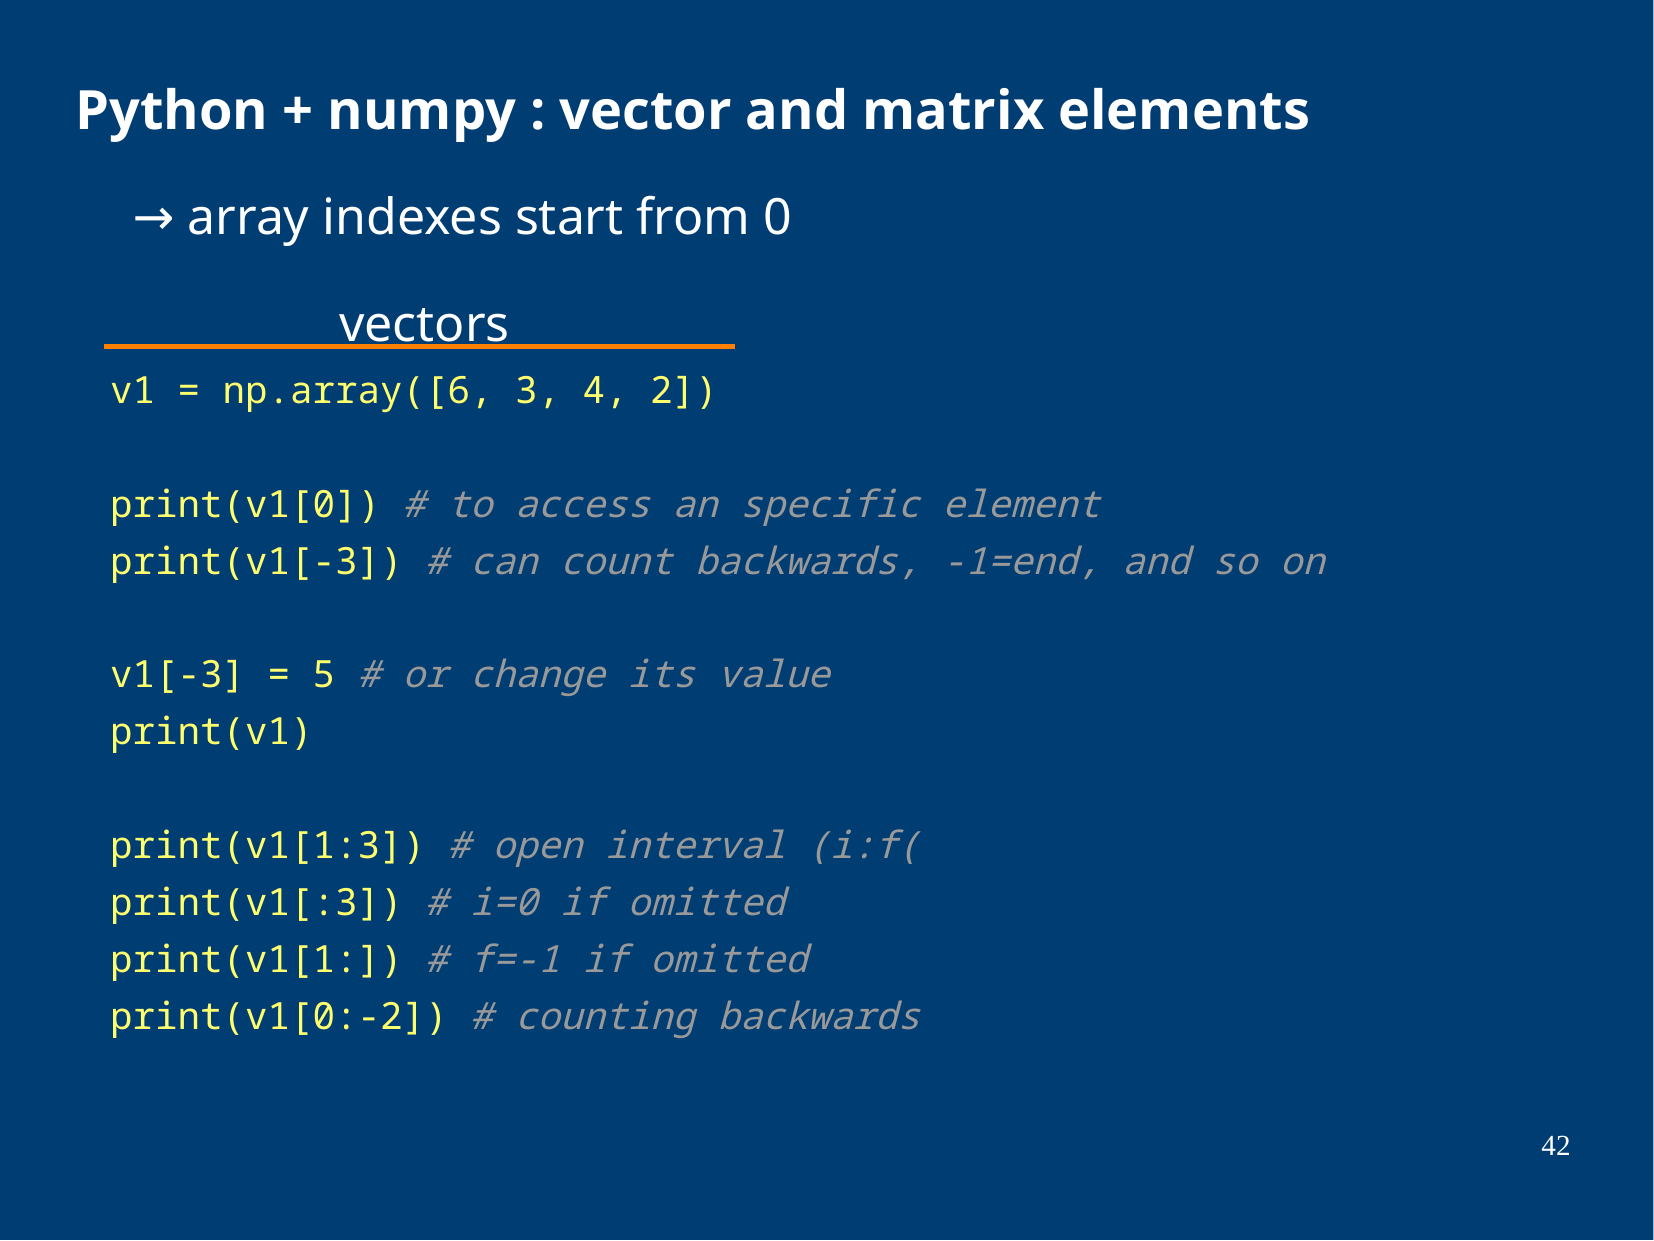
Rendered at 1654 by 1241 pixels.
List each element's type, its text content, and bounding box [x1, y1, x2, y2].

text_box vectors [324, 280, 618, 344]
text_box vectors [324, 349, 618, 357]
text_box v1 = np.array([6, 3, 4, 2]) print(v1[0]) # to access an specific element print(v1[-3]) # can count backwards, -1=end, and so on v1[-3] = 5 # or change its value print(v1) print(v1[1:3]) # open interval (i:f( print(v1[:3]) # i=0 if omitted print(v1[1:]) # f=-1 if omitted print(v1[0:-2]) # counting backwards [95, 355, 1654, 1159]
text_box Python + numpy : vector and matrix elements [60, 64, 1576, 167]
text_box → array indexes start from 0 [117, 173, 1128, 249]
